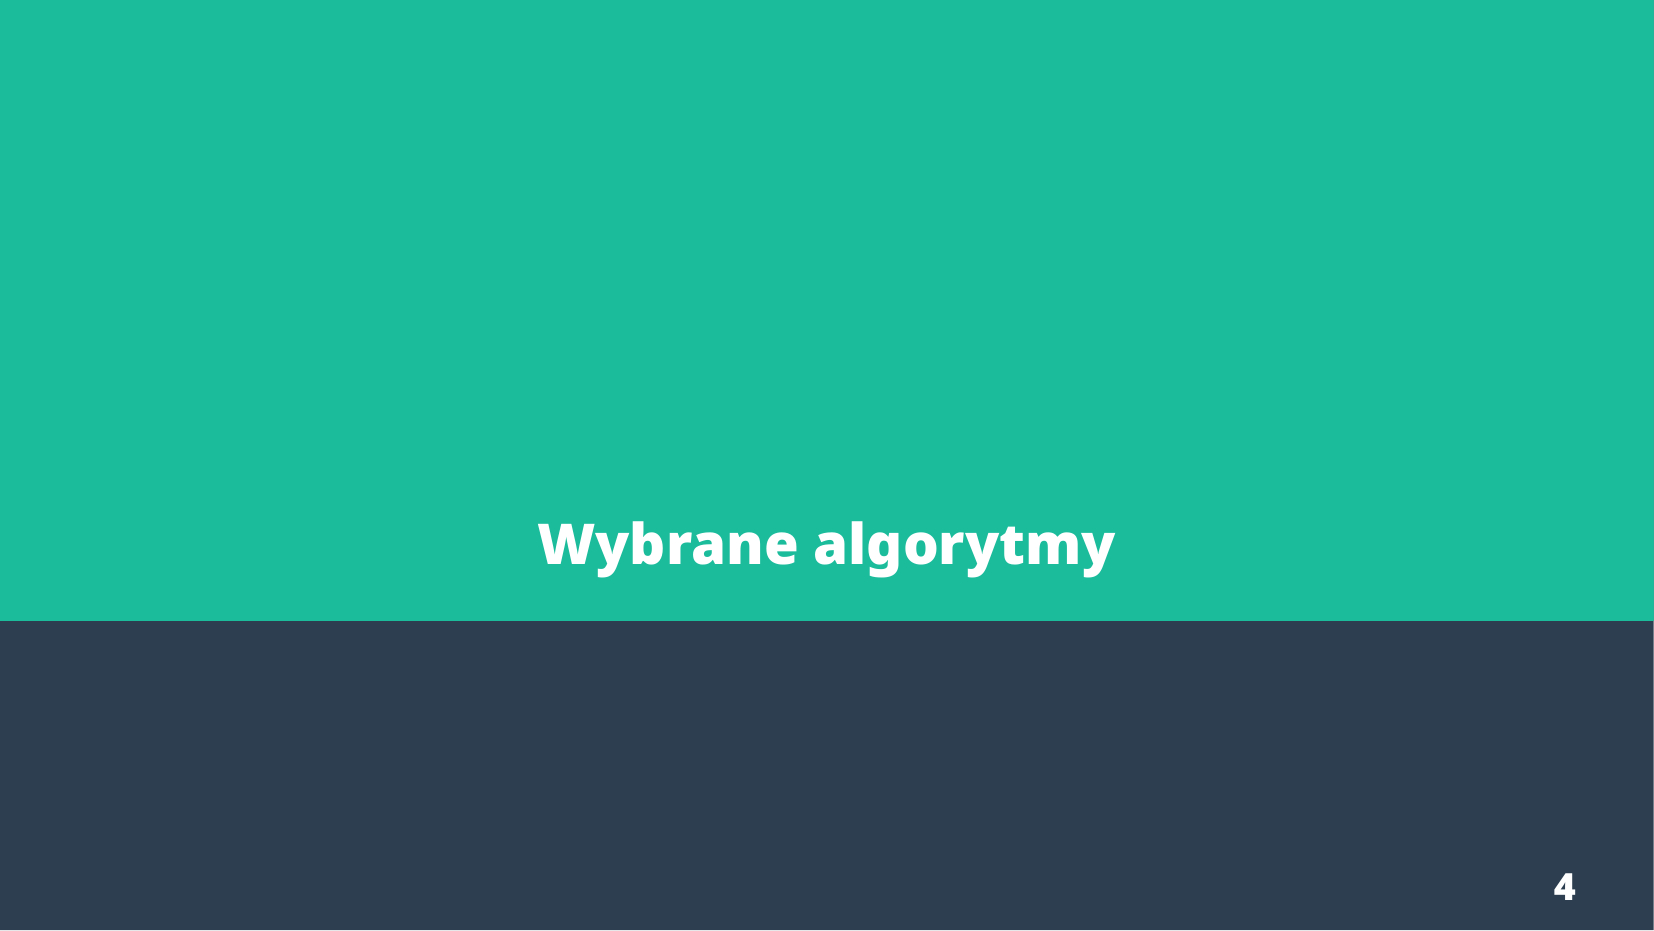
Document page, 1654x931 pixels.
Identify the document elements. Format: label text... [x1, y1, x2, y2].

title Wybrane algorytmy [59, 465, 1595, 583]
